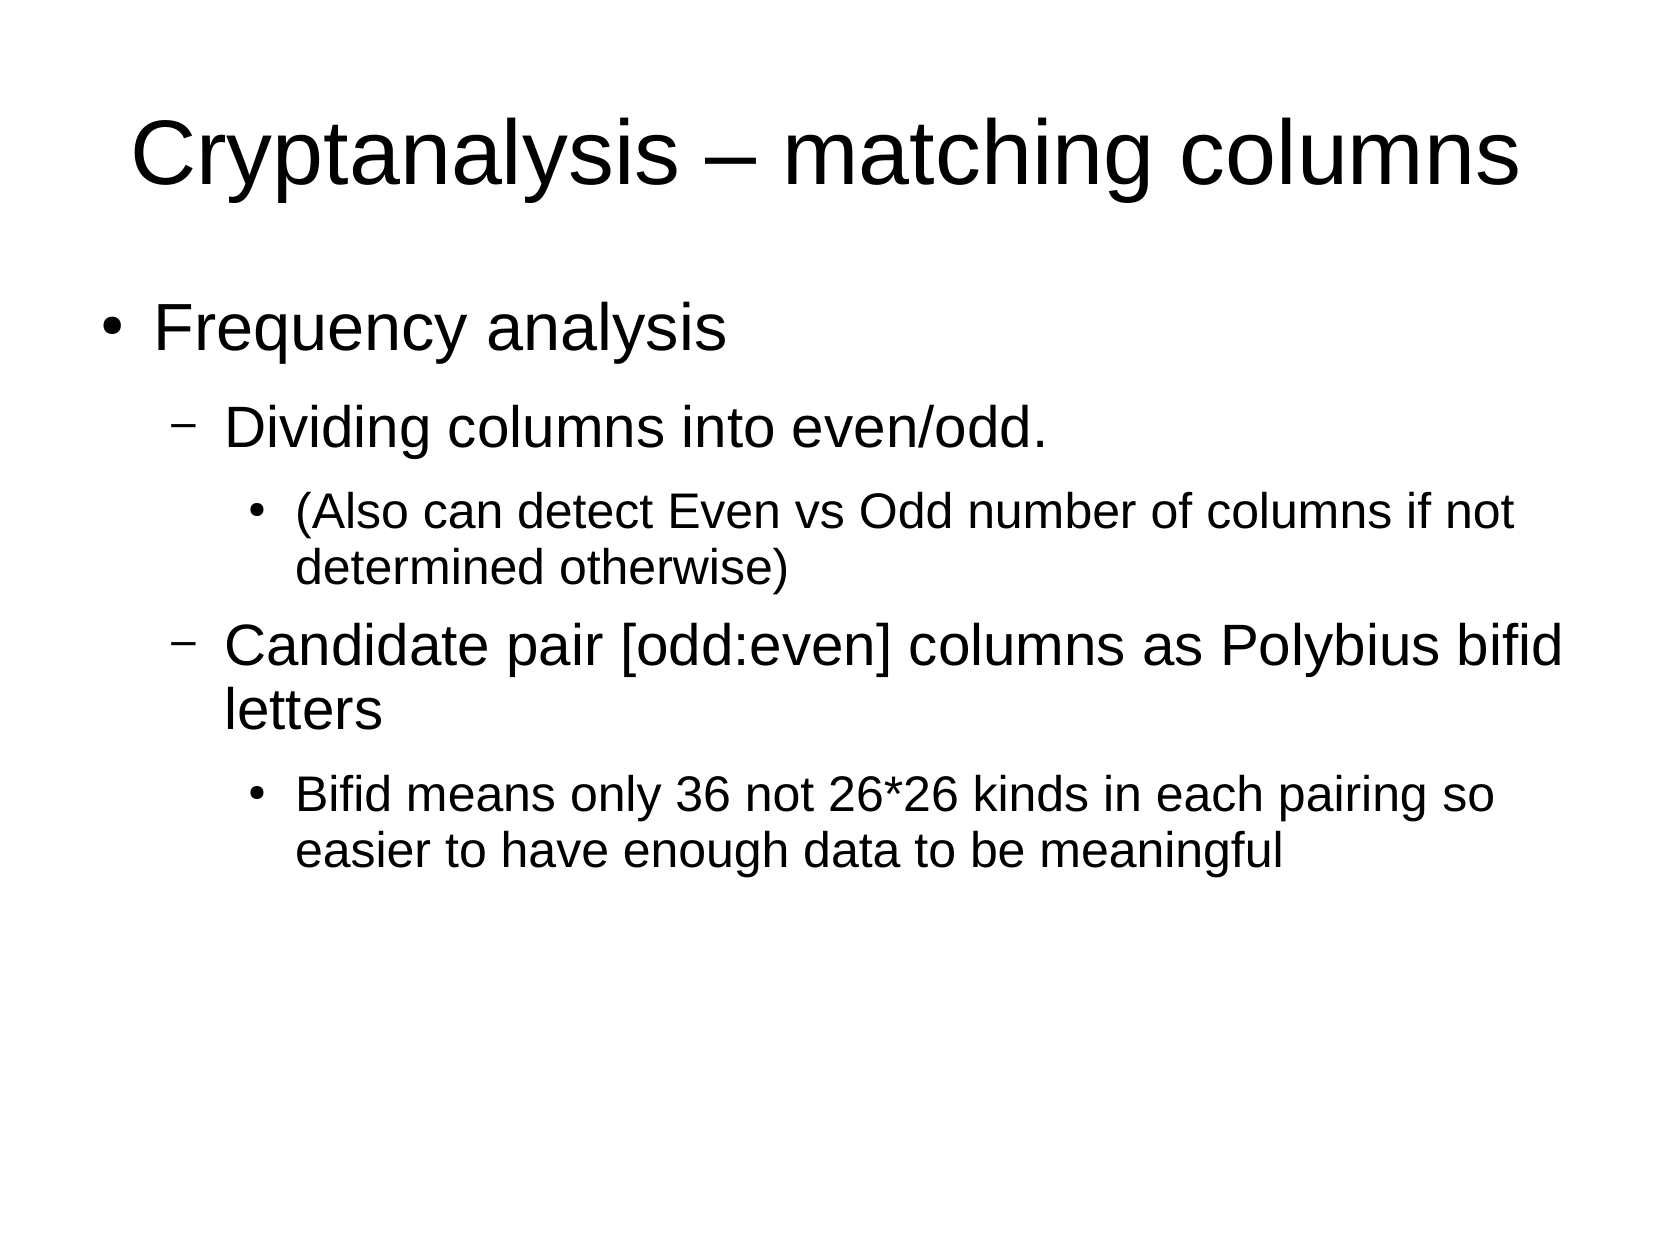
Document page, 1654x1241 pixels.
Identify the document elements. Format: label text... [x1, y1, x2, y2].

list Frequency analysis Dividing columns into even/odd. (Also can detect Even vs Odd number of columns if not determined otherwise) Candidate pair [odd:even] columns as Polybius bifid letters Bifid means only 36 not 26*26 kinds in each pairing so easier to have enough data to be meaningful [82, 290, 1571, 1010]
title Cryptanalysis – matching columns [82, 49, 1571, 257]
